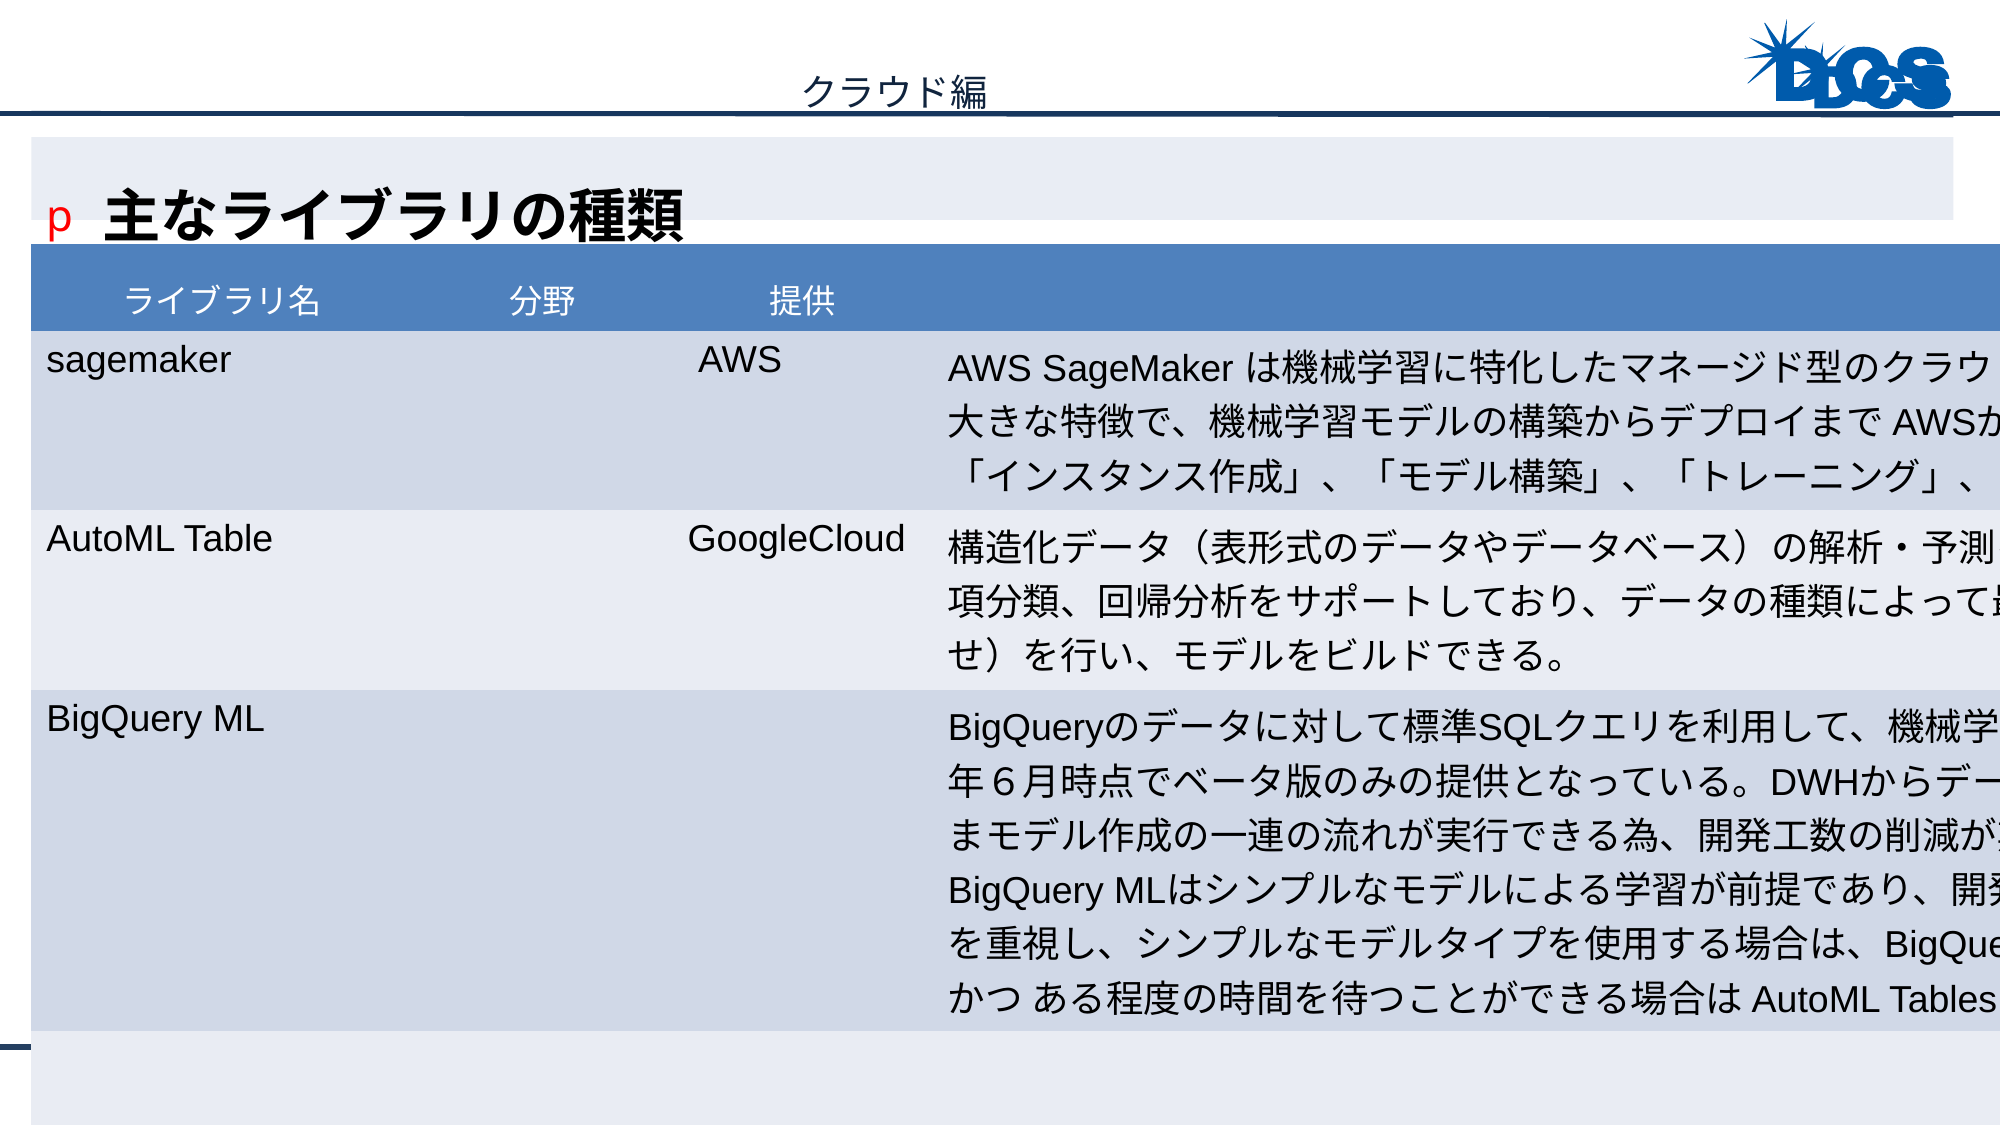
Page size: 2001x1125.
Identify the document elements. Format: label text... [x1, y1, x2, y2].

table_header 詳細 [933, 244, 2000, 331]
table_header 分野 [413, 244, 673, 331]
table_cell [413, 510, 673, 690]
table_cell GoogleCloud [673, 510, 933, 690]
table_cell [673, 1031, 933, 1125]
table_cell [413, 690, 673, 1031]
table_header ライブラリ名 [31, 244, 413, 331]
table_cell [31, 1031, 413, 1125]
table_cell AWS [673, 331, 933, 510]
table_cell [933, 1031, 2000, 1125]
table_cell sagemaker [31, 331, 413, 510]
list 主なライブラリの種類 [31, 137, 1954, 220]
table_cell [413, 1031, 673, 1125]
table_cell 構造化データ（表形式のデータやデータベース）の解析・予測を自動で行う。AutoML Tablesは教師付きの学習サービスで二項分類、多項分類、回帰分析をサポートしており、データの種類によって最適なモデルを複数選び、アンサンブル学習（複数のモデルの組み合わせ）を行い、モデルをビルドできる。 [933, 510, 2000, 690]
table_header 提供 [673, 244, 933, 331]
table_cell [673, 690, 933, 1031]
table_cell AWS SageMaker は機械学習に特化したマネージド型のクラウドコンピューティングサービスである。 機械学習に特化したという点が大きな特徴で、機械学習モデルの構築からデプロイまで AWSが提供するシステム上で行うことができる。 「インスタンス作成」、「モデル構築」、「トレーニング」、「デプロイ」までのフローを実施することが可能 [933, 331, 2000, 510]
table_cell BigQuery ML [31, 690, 413, 1031]
table_cell [413, 331, 673, 510]
table_cell AutoML Table [31, 510, 413, 690]
table_cell BigQueryのデータに対して標準SQLクエリを利用して、機械学習モデルの作成と実行が可能。2018年のCloud Nextで発表された。2020年６月時点でベータ版のみの提供となっている。DWHからデータをエクスポートして別形式に変換や加工等をせず、SQLのみでそのままモデル作成の一連の流れが実行できる為、開発工数の削減が期待できる。 BigQuery MLはシンプルなモデルによる学習が前提であり、開発速度と効率性を重視している。よって、テストや反復を迅速に行うことを重視し、シンプルなモデルタイプを使用する場合は、BigQuery ML が向いている。一方、高品質で複雑なモデルを得る必要があり、かつ ある程度の時間を待つことができる場合は AutoML Tables が向いている。 [933, 690, 2000, 1031]
title クラウド編 [31, 38, 1756, 110]
